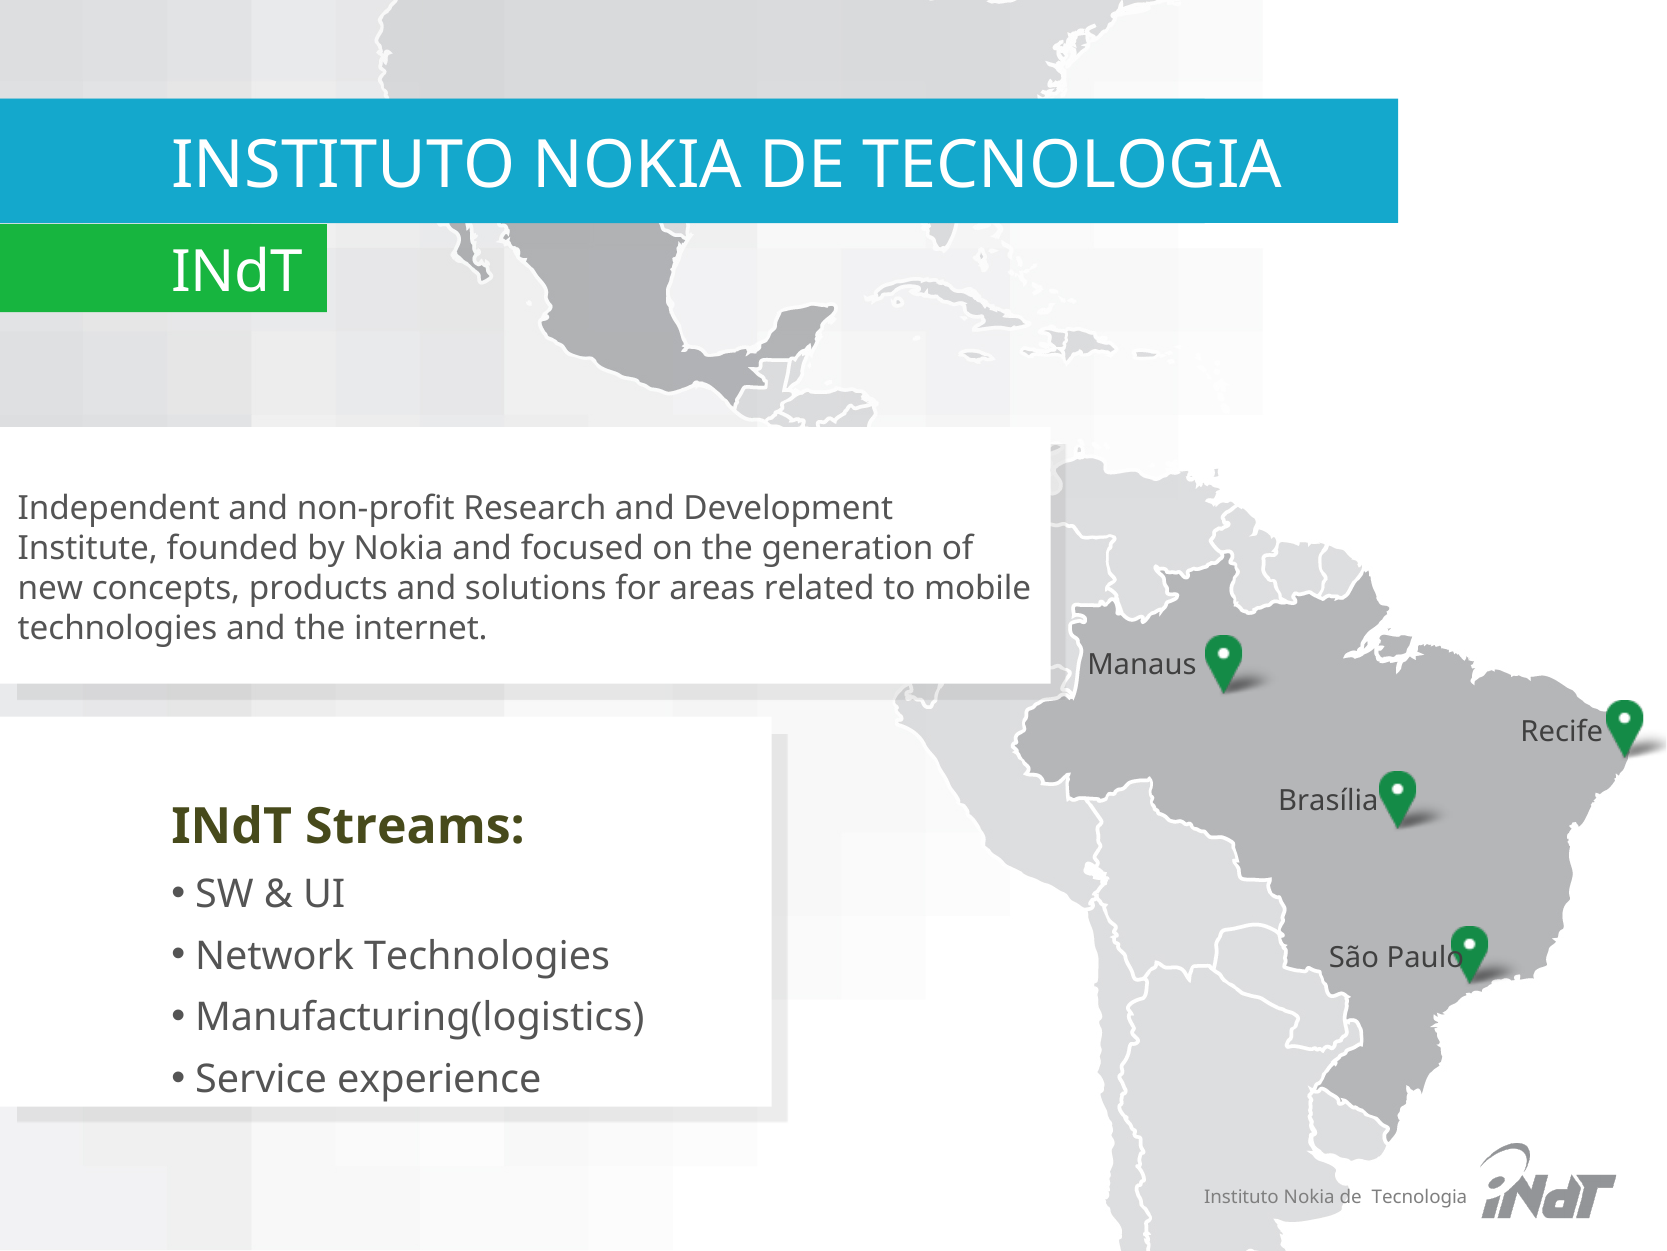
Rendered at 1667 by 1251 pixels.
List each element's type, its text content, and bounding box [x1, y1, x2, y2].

text_box São Paulo [1311, 938, 1480, 982]
text_box Brasília [1260, 780, 1394, 824]
text_box Instituto Nokia de Tecnologia [1186, 1184, 1473, 1215]
text_box Manaus [1069, 645, 1212, 688]
text_box Independent and non-profit Research and Development Institute, founded by Nokia and focused on the generation of new concepts, products and solutions for areas related to mobile technologies and the internet. [0, 427, 1051, 684]
picture [0, 0, 1667, 1251]
text_box Recife [1502, 711, 1619, 755]
text_box INSTITUTO NOKIA DE TECNOLOGIA [0, 98, 1399, 223]
text_box INdT [0, 224, 327, 313]
text_box INdT Streams: SW & UI Network Technologies Manufacturing(logistics) Service experience [0, 716, 772, 1107]
